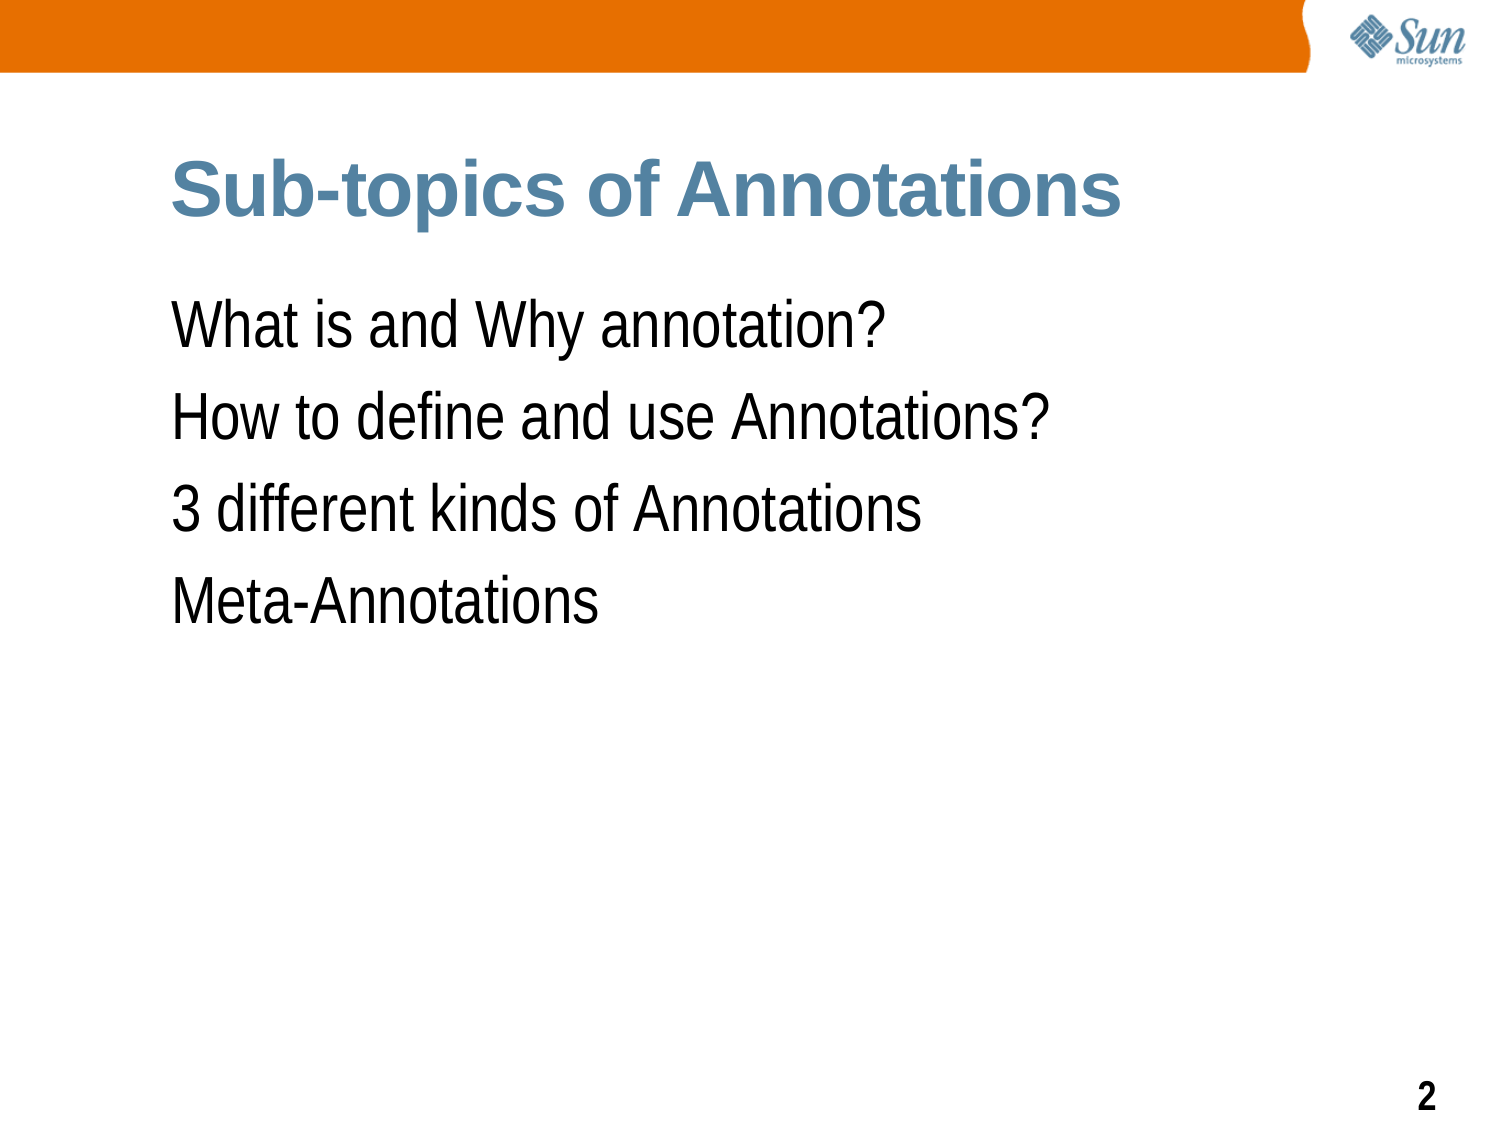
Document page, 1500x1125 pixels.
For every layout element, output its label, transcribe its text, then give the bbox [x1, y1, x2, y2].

list What is and Why annotation? How to define and use Annotations? 3 different kinds of Annotations Meta-Annotations [136, 287, 1407, 1016]
title Sub-topics of Annotations [155, 90, 1457, 294]
picture [0, 0, 1500, 75]
